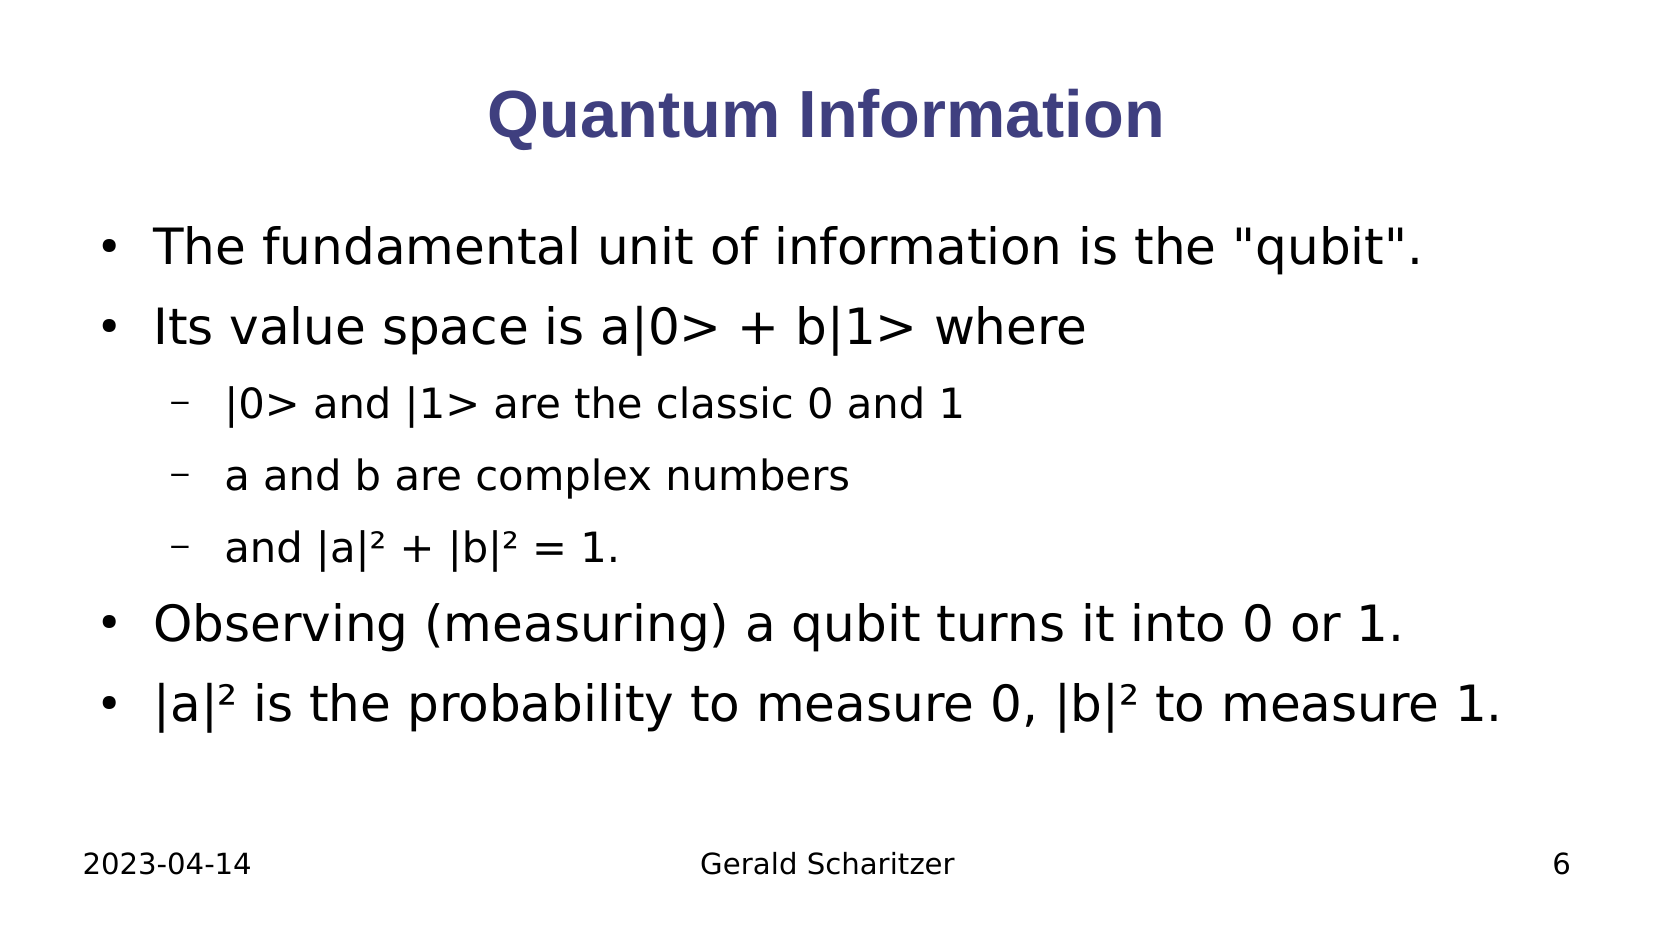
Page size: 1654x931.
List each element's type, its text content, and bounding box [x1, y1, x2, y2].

title Quantum Information [82, 37, 1571, 193]
list The fundamental unit of information is the "qubit". Its value space is a|0> + b|1> where |0> and |1> are the classic 0 and 1 a and b are complex numbers and |a|² + |b|² = 1. Observing (measuring) a qubit turns it into 0 or 1. |a|² is the probability to measure 0, |b|² to measure 1. [82, 217, 1571, 758]
